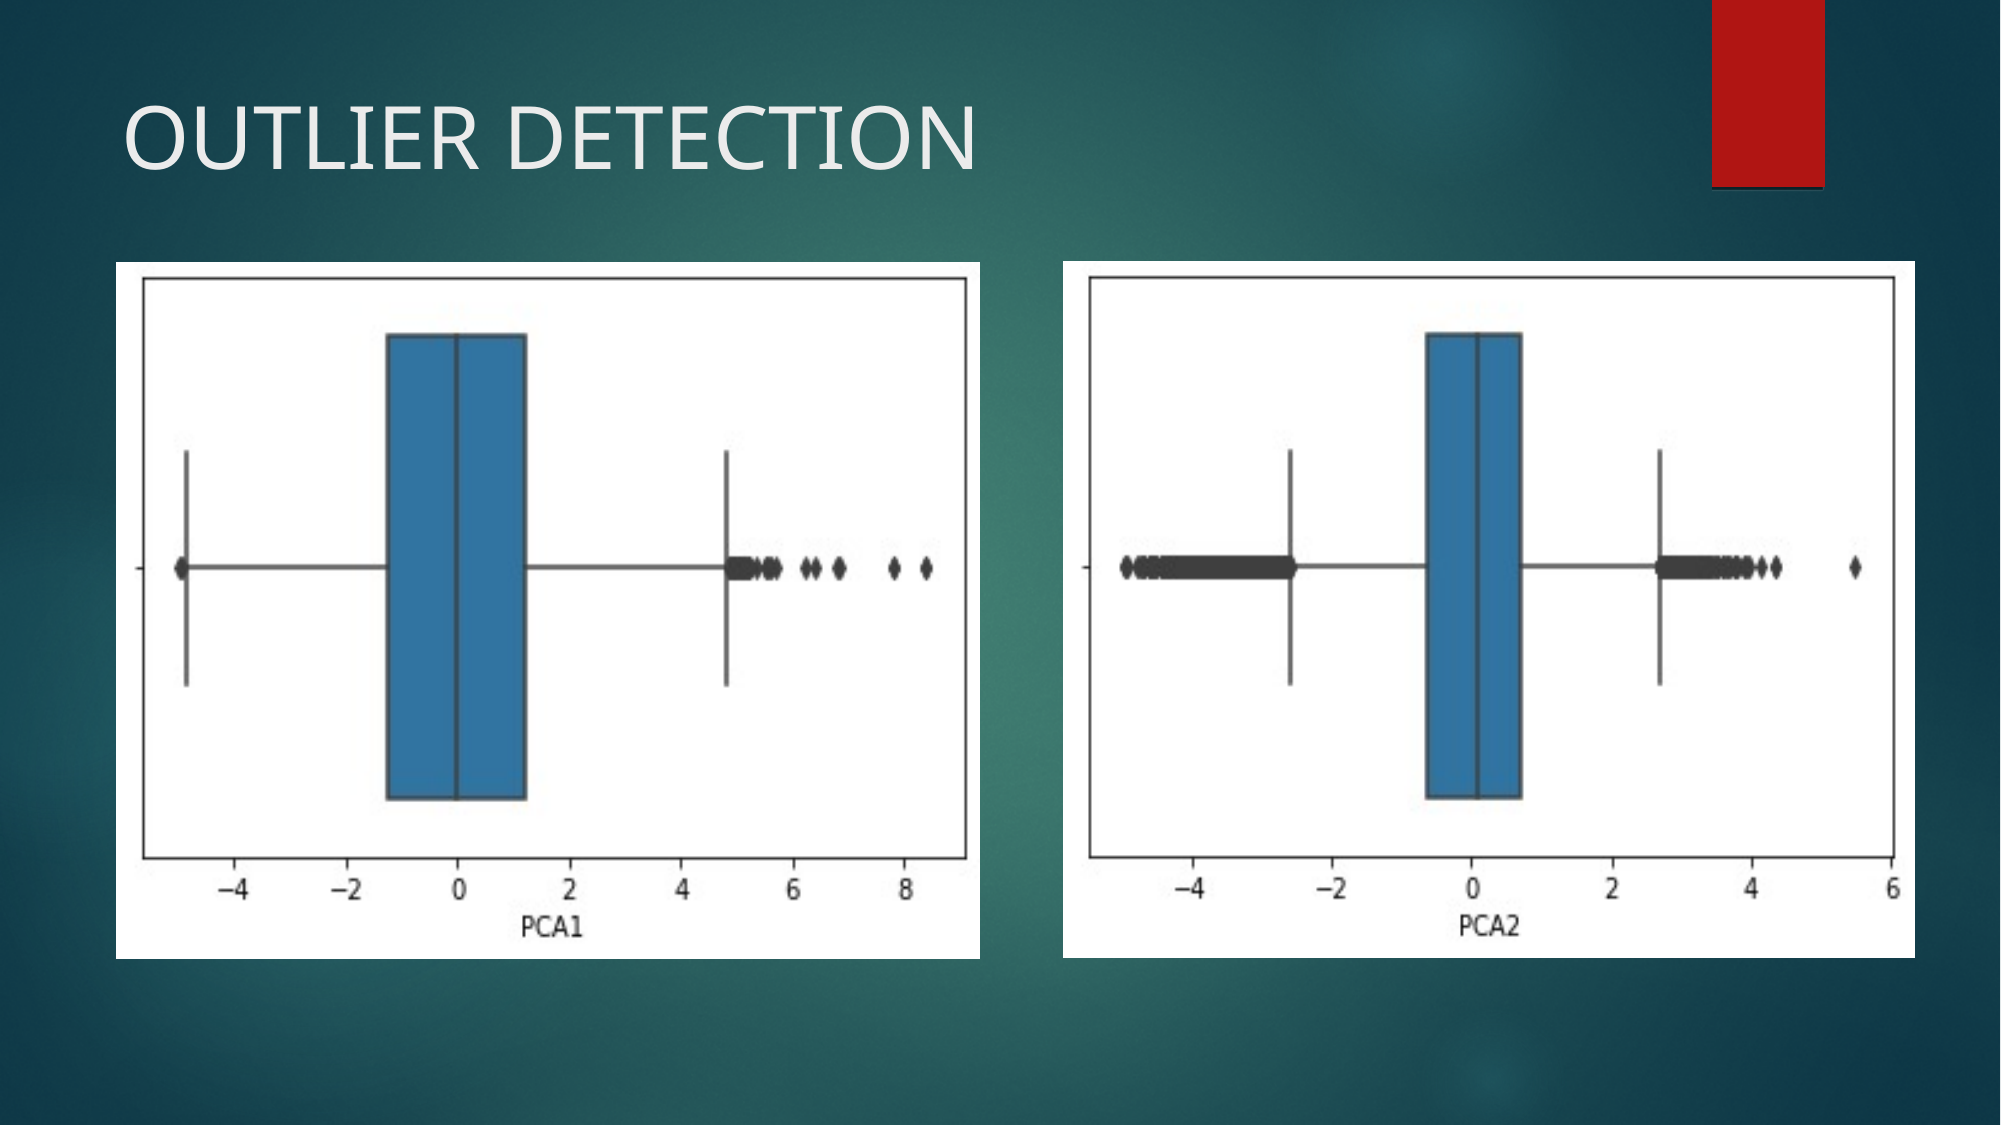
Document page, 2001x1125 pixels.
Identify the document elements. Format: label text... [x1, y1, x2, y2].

title OUTLIER DETECTION [106, 74, 1649, 305]
picture [116, 262, 980, 959]
picture [1063, 262, 1915, 958]
